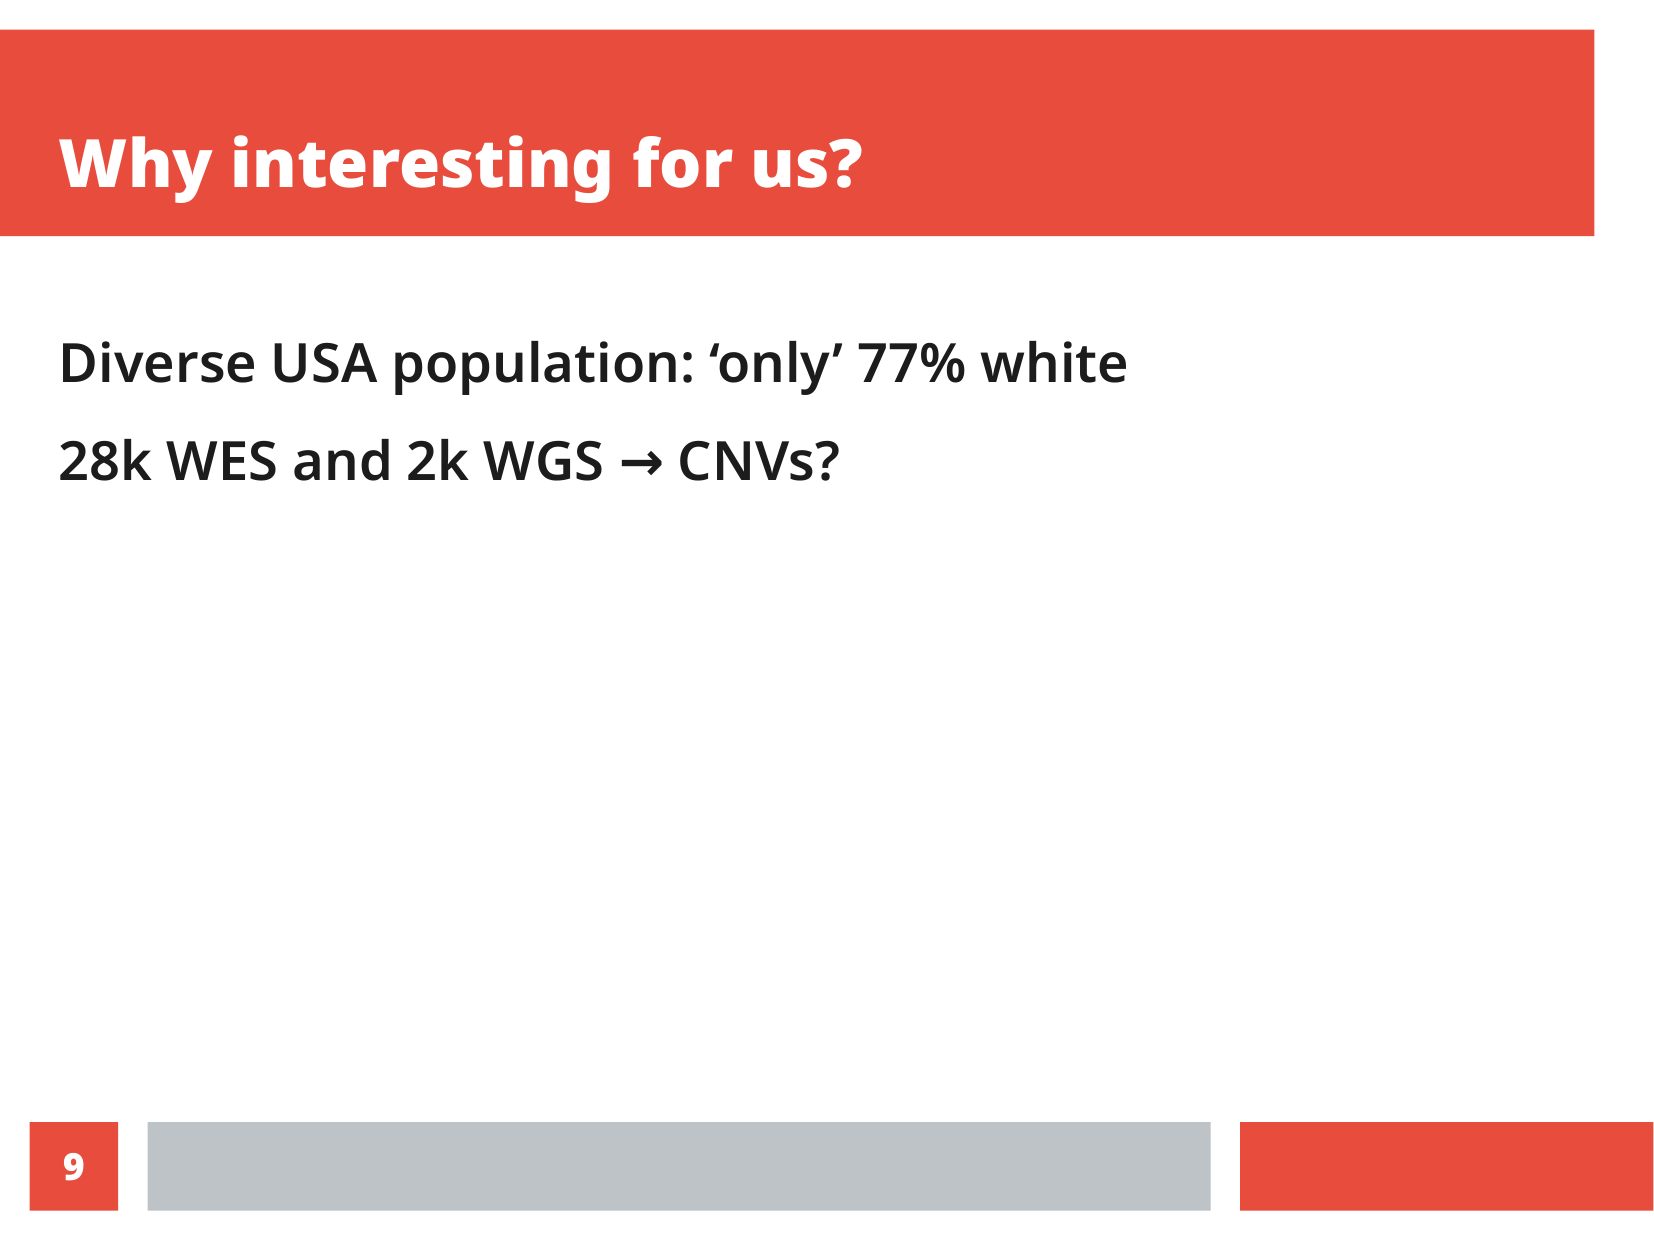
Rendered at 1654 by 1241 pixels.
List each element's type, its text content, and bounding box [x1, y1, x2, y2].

title Why interesting for us? [59, 59, 1595, 207]
list Diverse USA population: ‘only’ 77% white 28k WES and 2k WGS → CNVs? [59, 324, 1565, 1093]
